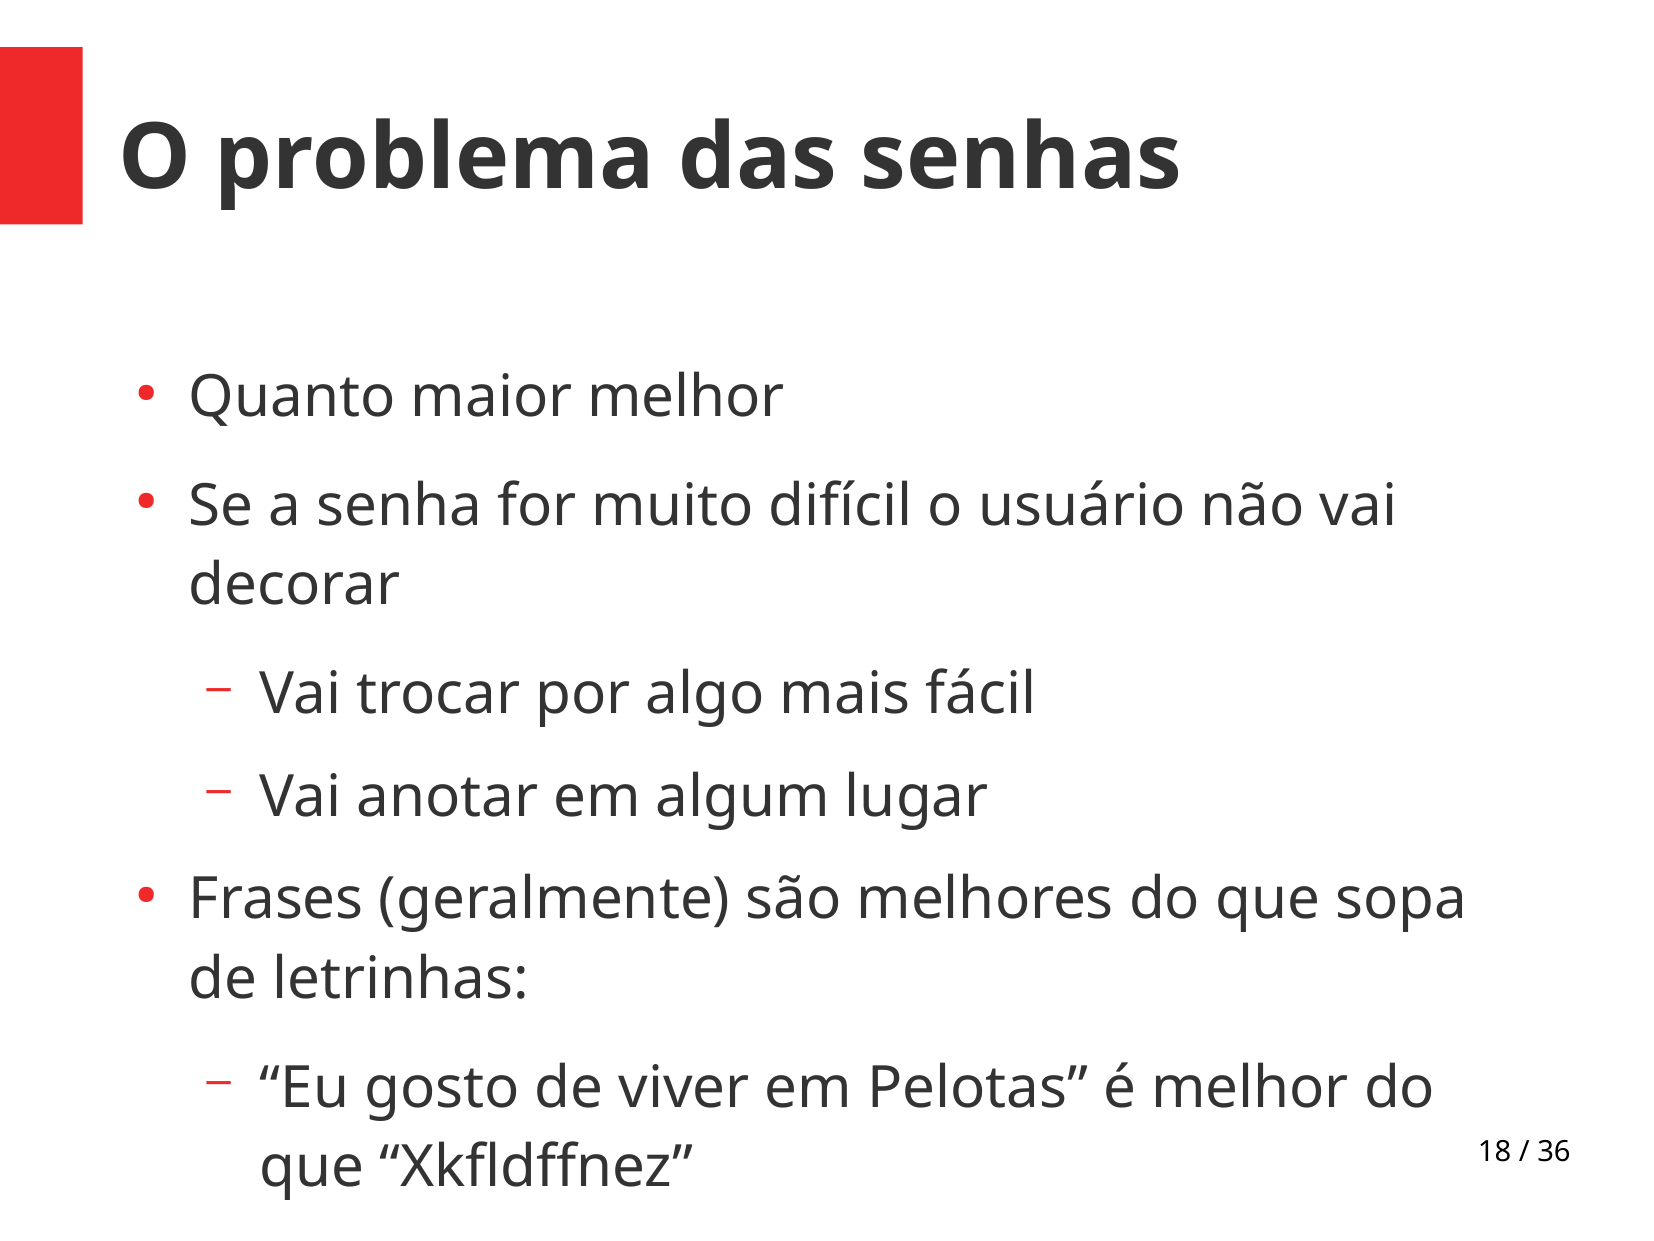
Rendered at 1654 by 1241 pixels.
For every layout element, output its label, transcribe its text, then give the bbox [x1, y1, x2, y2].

list Quanto maior melhor Se a senha for muito difícil o usuário não vai decorar Vai trocar por algo mais fácil Vai anotar em algum lugar Frases (geralmente) são melhores do que sopa de letrinhas: “Eu gosto de viver em Pelotas” é melhor do que “Xkfldffnez” [118, 354, 1536, 1074]
title O problema das senhas [118, 49, 1571, 257]
